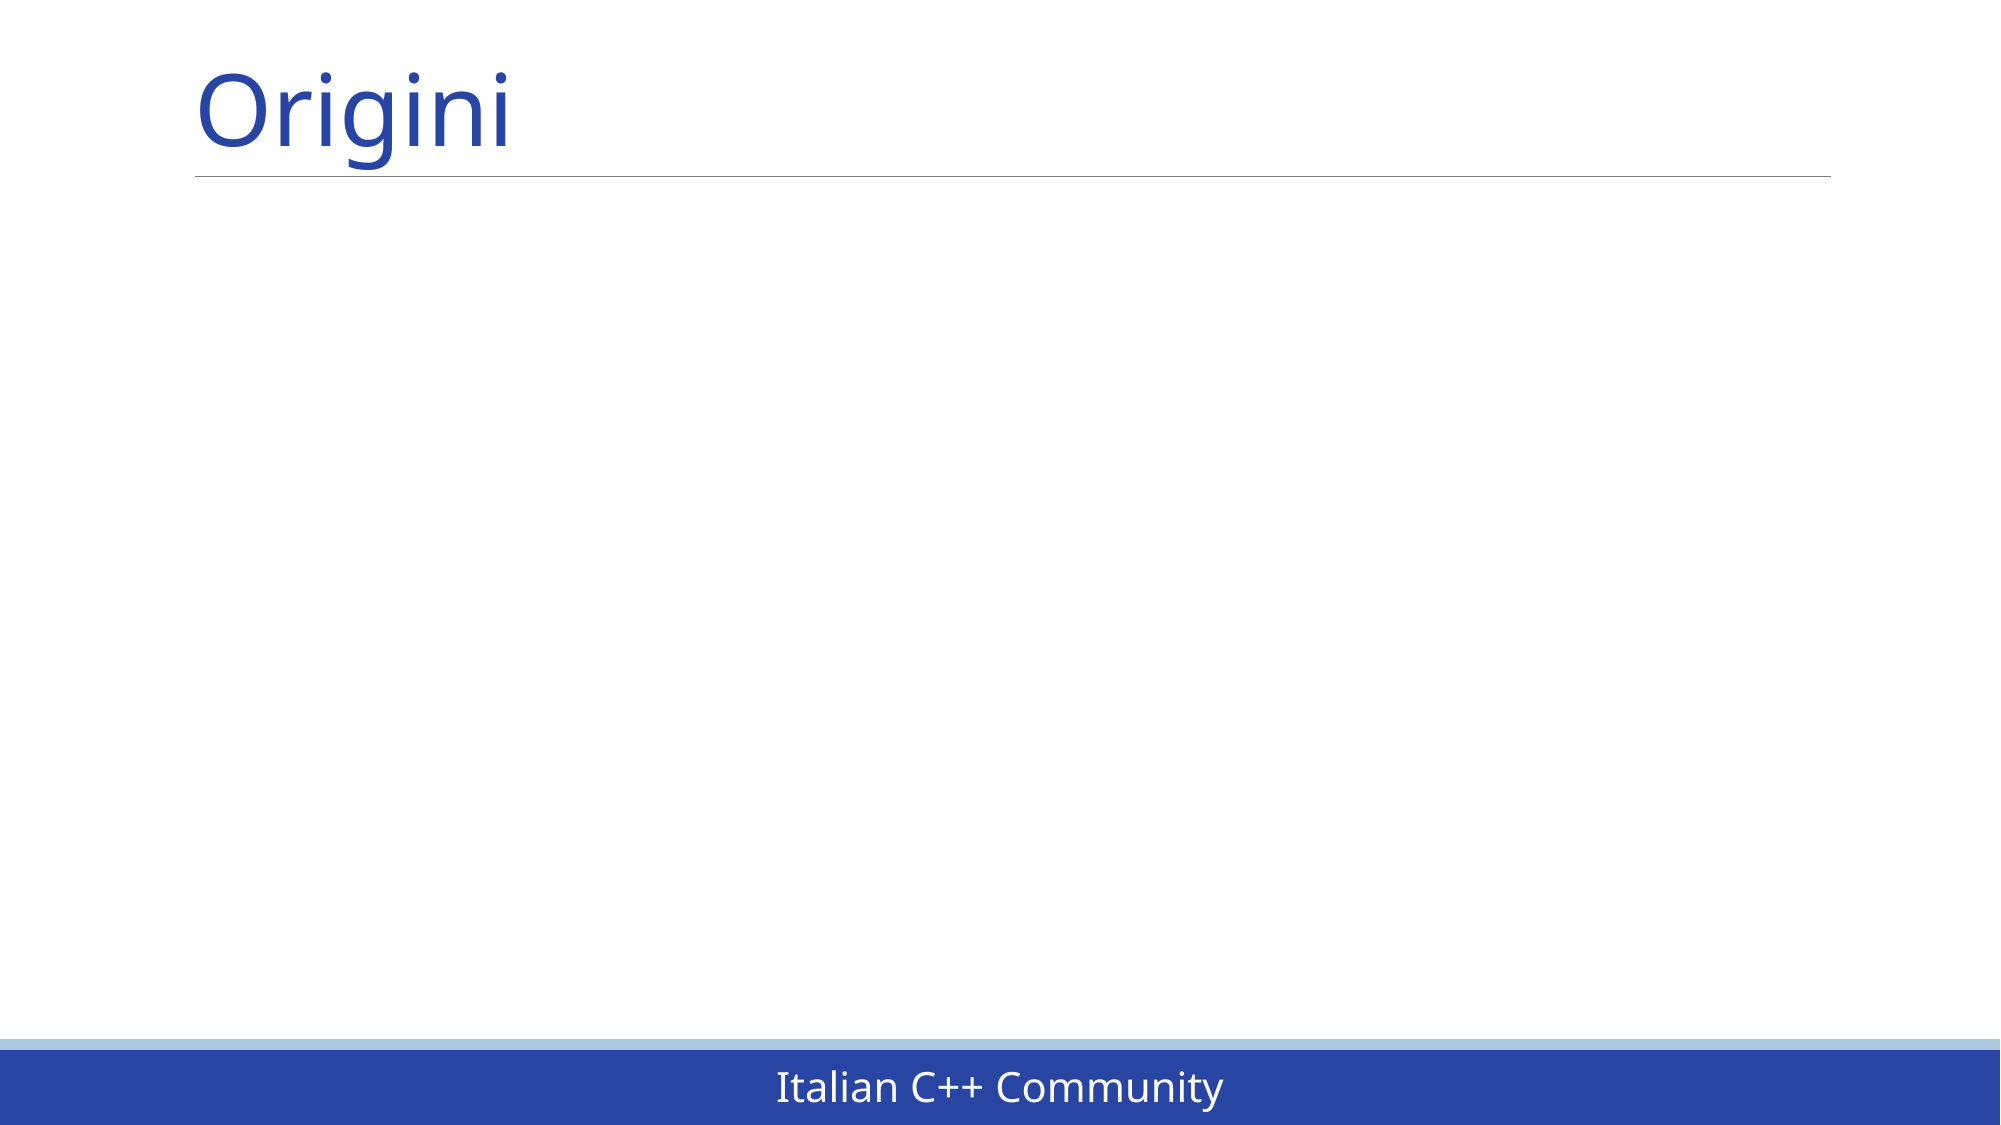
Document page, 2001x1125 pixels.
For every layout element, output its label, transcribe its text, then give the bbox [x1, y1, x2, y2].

title Origini [179, 2, 1830, 175]
